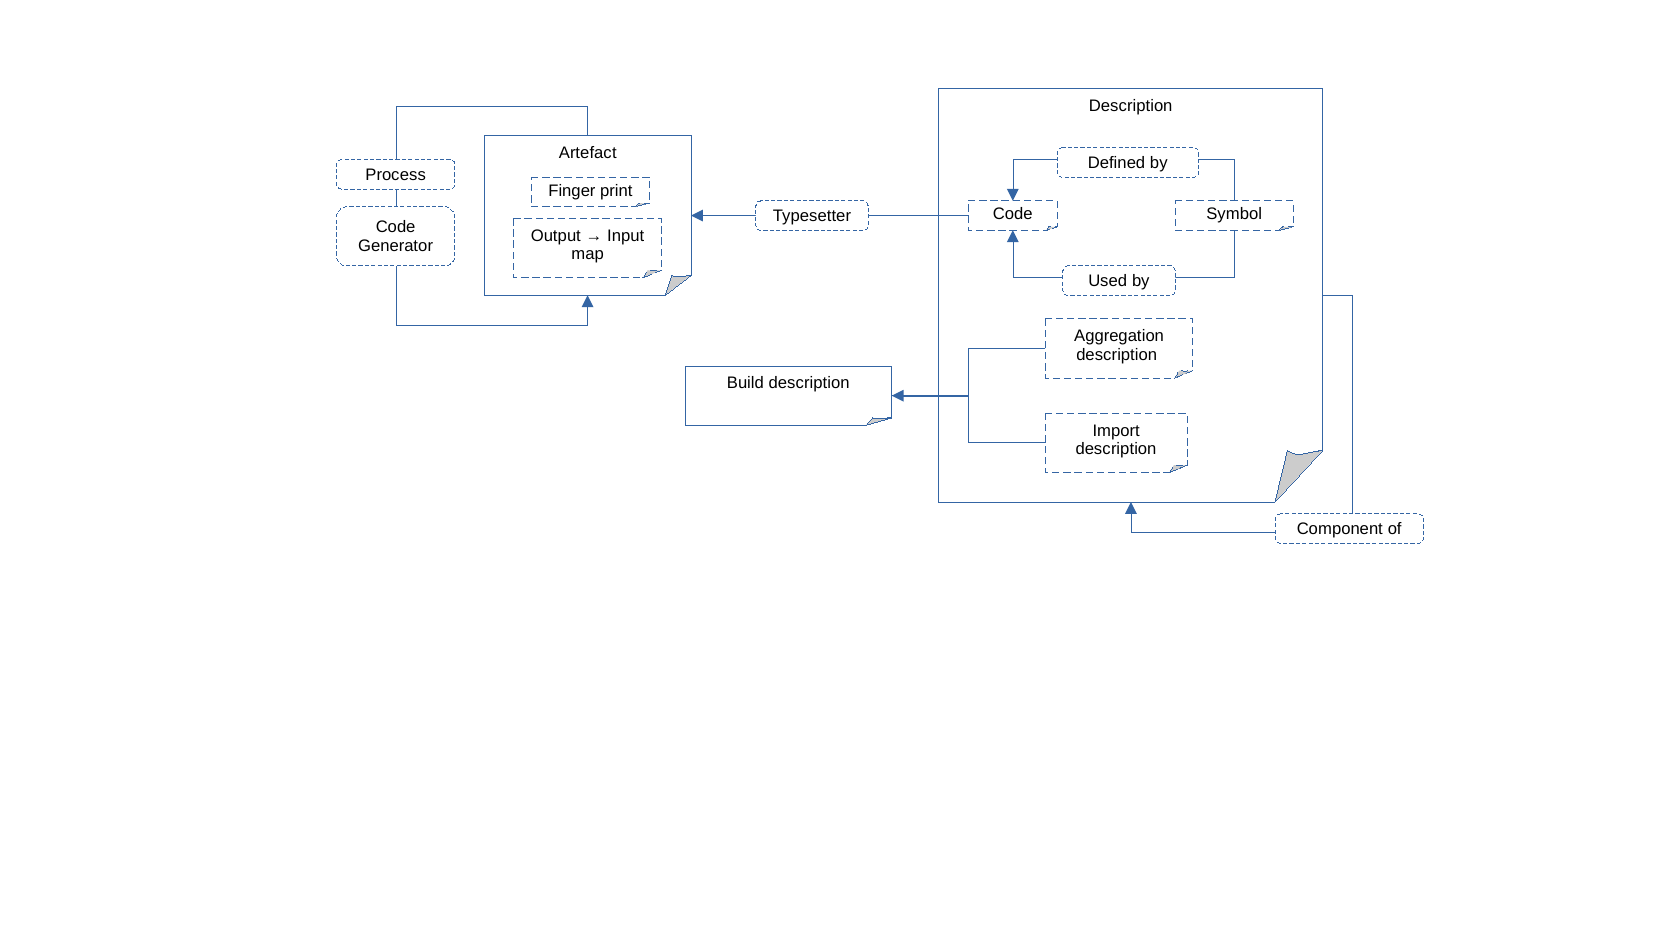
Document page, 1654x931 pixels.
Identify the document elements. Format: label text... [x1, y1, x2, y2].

text_box Artefact [484, 135, 692, 296]
text_box Aggregation description [1045, 318, 1193, 379]
text_box Symbol [1175, 200, 1294, 231]
text_box Component of [1275, 513, 1424, 544]
text_box Description [938, 88, 1323, 503]
text_box Defined by [1057, 147, 1199, 178]
text_box Typesetter [755, 200, 869, 231]
text_box Used by [1062, 265, 1176, 296]
text_box Build description [685, 366, 892, 426]
text_box Import description [1045, 413, 1188, 473]
text_box Code [968, 200, 1058, 231]
text_box Output → Input map [513, 218, 662, 278]
text_box Finger print [531, 177, 650, 207]
text_box Code Generator [336, 206, 455, 266]
text_box Description [1014, 160, 1234, 277]
text_box Process [336, 159, 455, 190]
